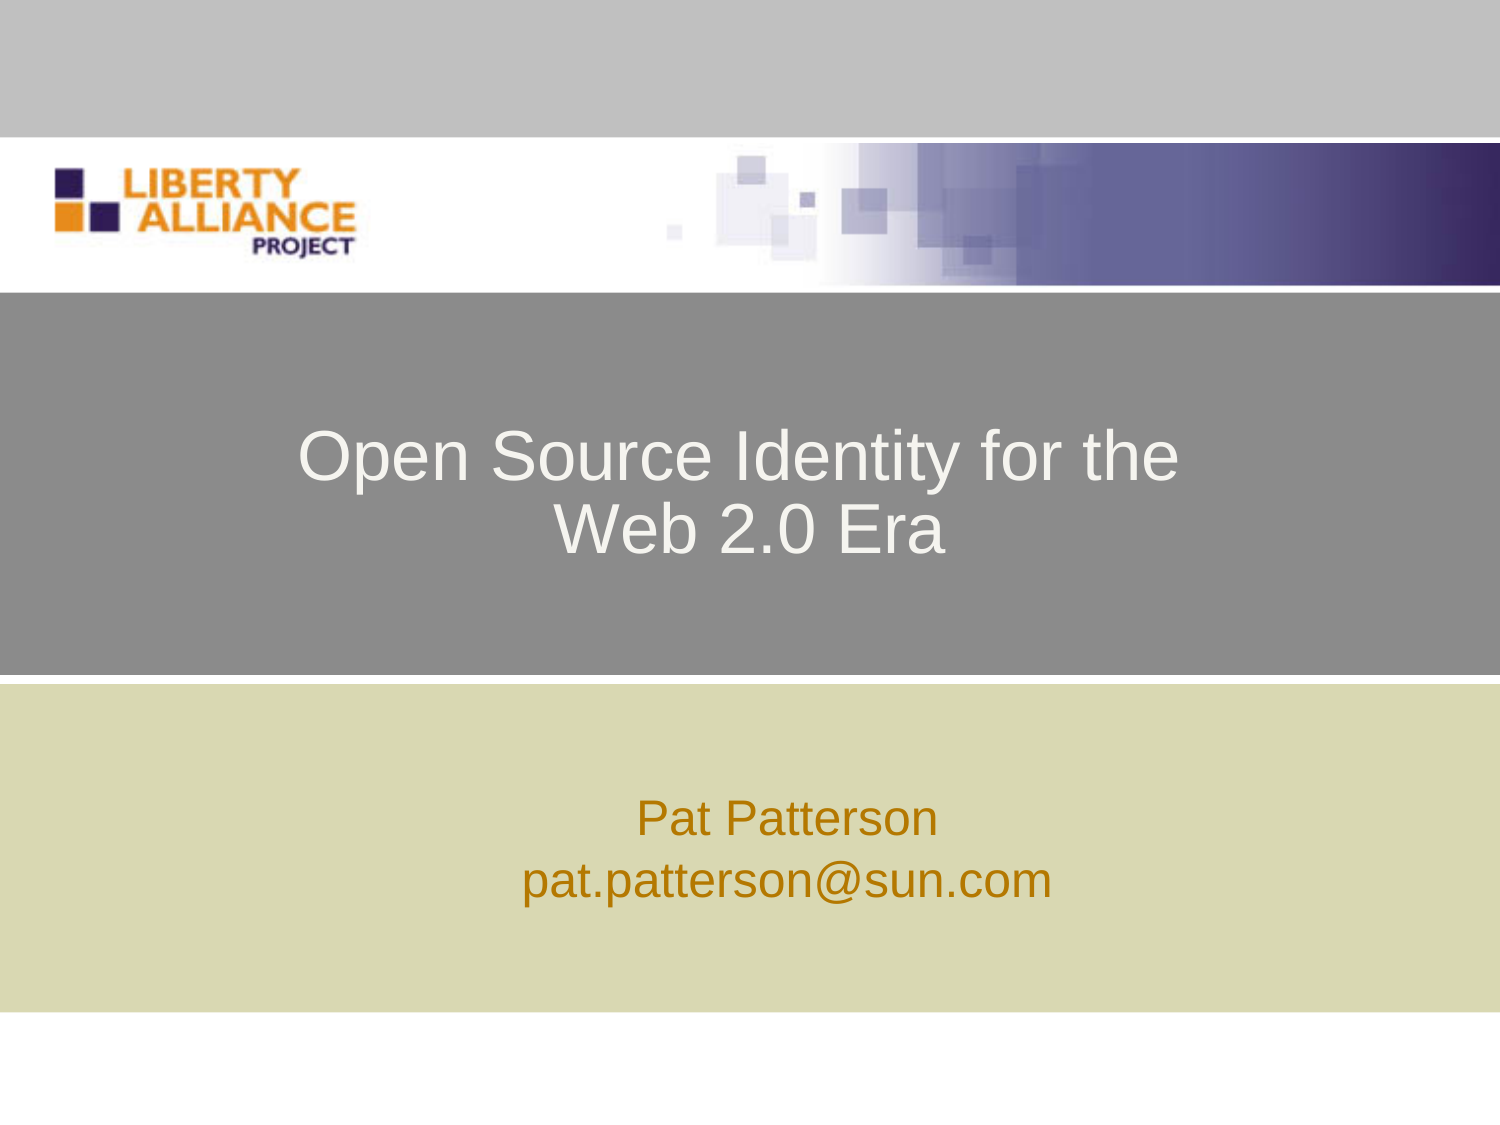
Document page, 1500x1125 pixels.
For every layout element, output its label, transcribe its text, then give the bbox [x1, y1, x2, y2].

picture [24, 138, 426, 287]
title Open Source Identity for the Web 2.0 Era [112, 319, 1388, 671]
subtitle Pat Patterson pat.patterson@sun.com [225, 707, 1276, 996]
picture [637, 143, 1500, 288]
